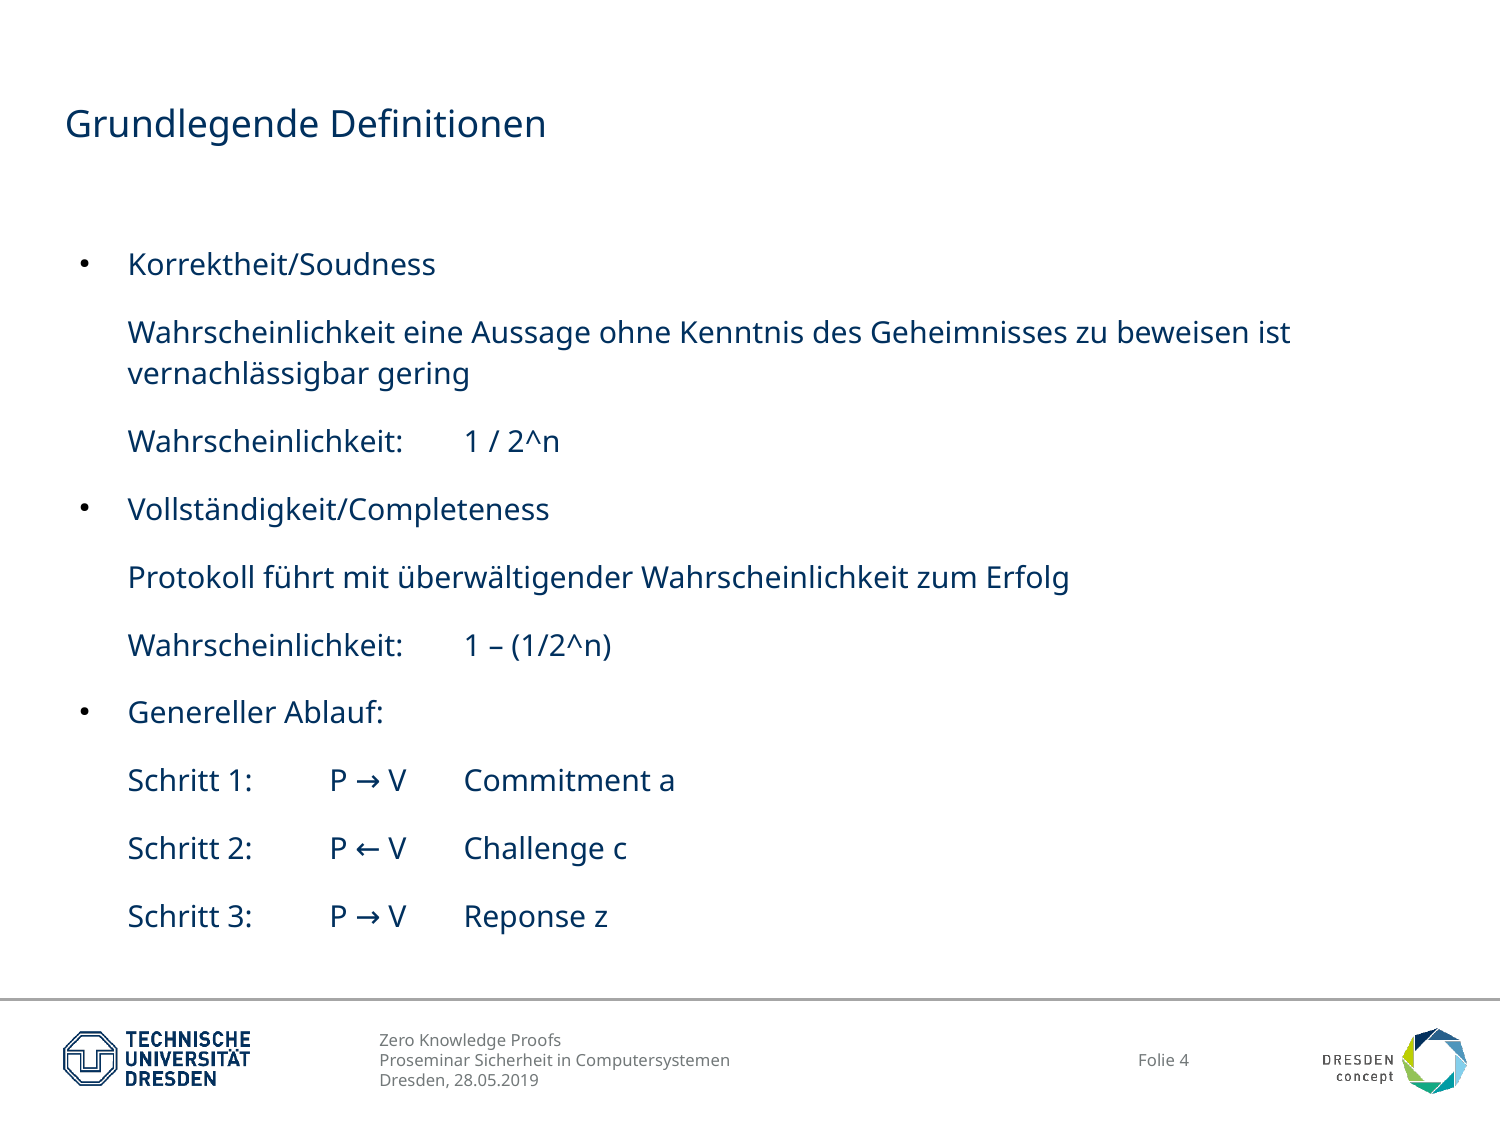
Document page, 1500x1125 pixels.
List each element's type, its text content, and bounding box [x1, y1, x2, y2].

picture [1323, 1028, 1467, 1094]
title Grundlegende Definitionen [64, 56, 1437, 190]
list Korrektheit/Soudness Wahrscheinlichkeit eine Aussage ohne Kenntnis des Geheimnisses zu beweisen ist vernachlässigbar gering Wahrscheinlichkeit: 1 / 2^n Vollständigkeit/Completeness Protokoll führt mit überwältigender Wahrscheinlichkeit zum Erfolg Wahrscheinlichkeit: 1 – (1/2^n) Genereller Ablauf: Schritt 1: P → V Commitment a Schritt 2: P ← V Challenge c Schritt 3: P → V Reponse z [63, 243, 1437, 941]
picture [63, 1031, 250, 1086]
